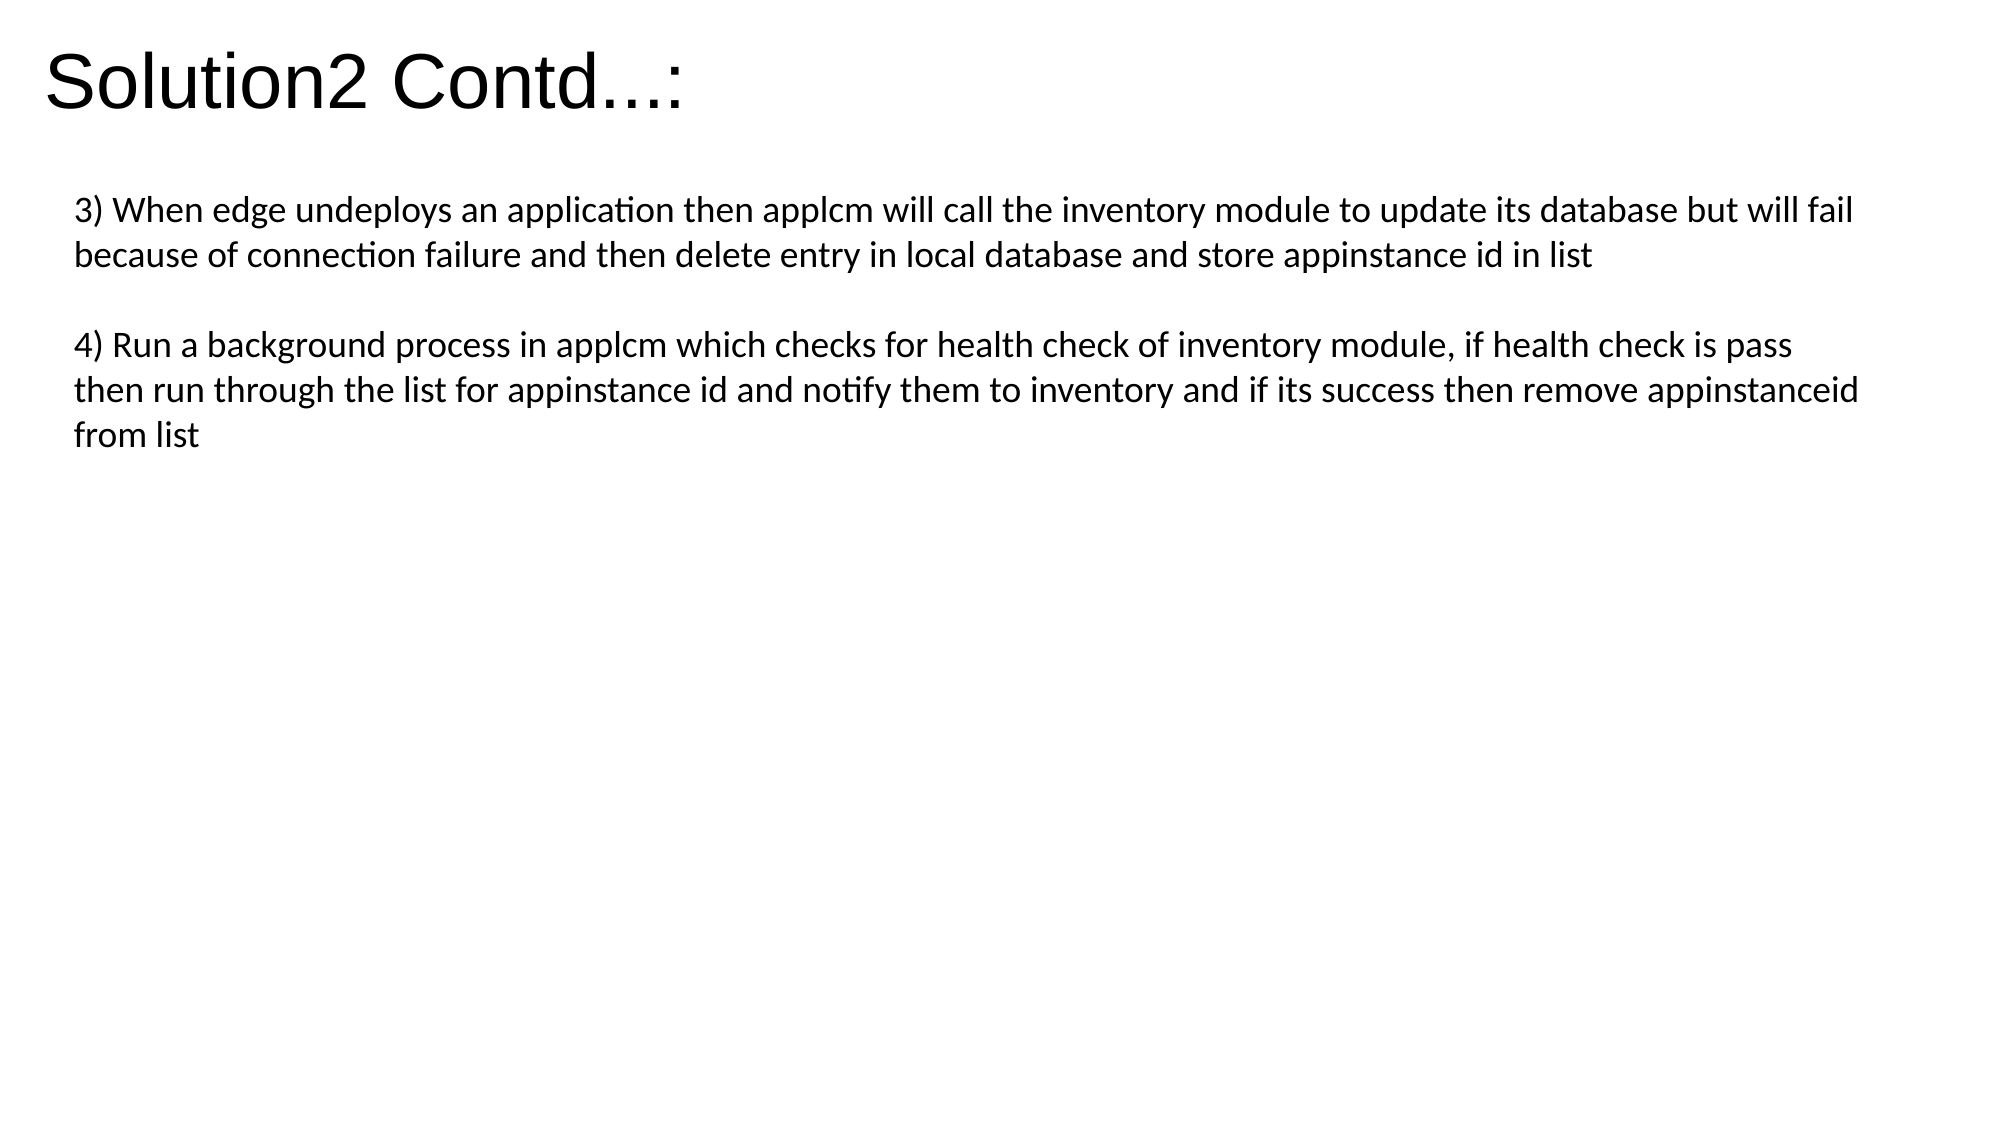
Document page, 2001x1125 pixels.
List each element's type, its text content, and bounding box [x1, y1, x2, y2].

text_box Solution2 Contd...: [29, 22, 725, 131]
text_box 3) When edge undeploys an application then applcm will call the inventory module to update its database but will fail because of connection failure and then delete entry in local database and store appinstance id in list 4) Run a background process in applcm which checks for health check of inventory module, if health check is pass then run through the list for appinstance id and notify them to inventory and if its success then remove appinstanceid from list [59, 177, 1884, 507]
